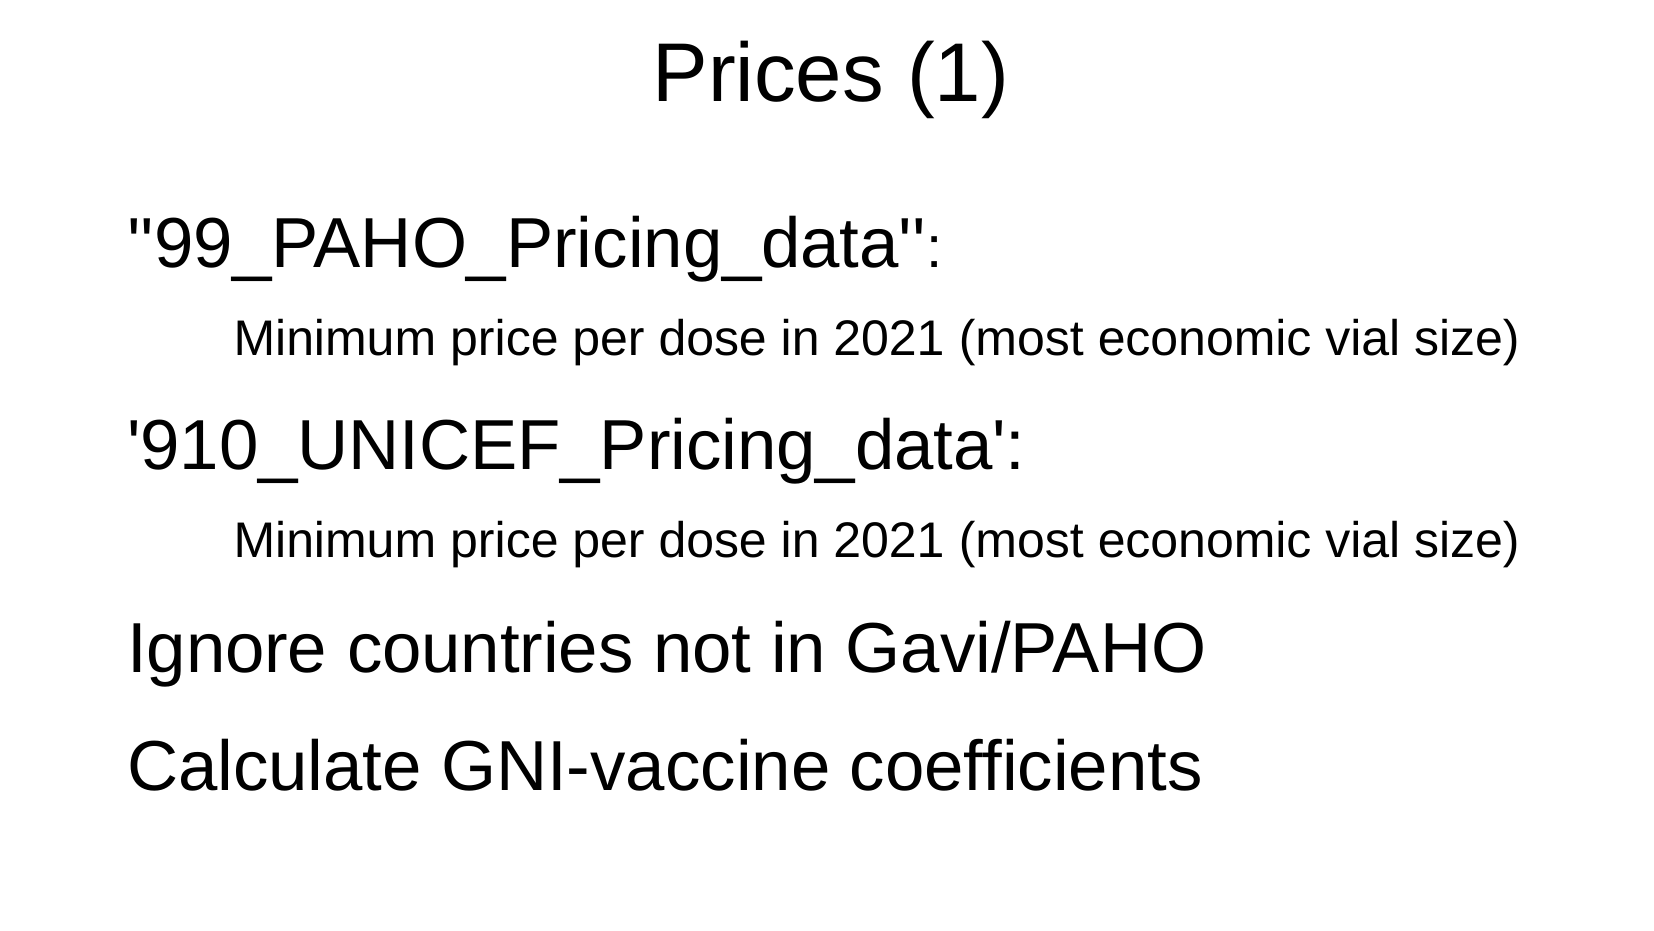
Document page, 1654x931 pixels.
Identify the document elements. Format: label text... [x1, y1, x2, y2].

text_box ''99_PAHO_Pricing_data'': Minimum price per dose in 2021 (most economic vial size) '910_UNICEF_Pricing_data': Minimum price per dose in 2021 (most economic vial size) Ignore countries not in Gavi/PAHO Calculate GNI-vaccine coefficients [112, 156, 1535, 813]
title Prices (1) [86, 0, 1576, 151]
